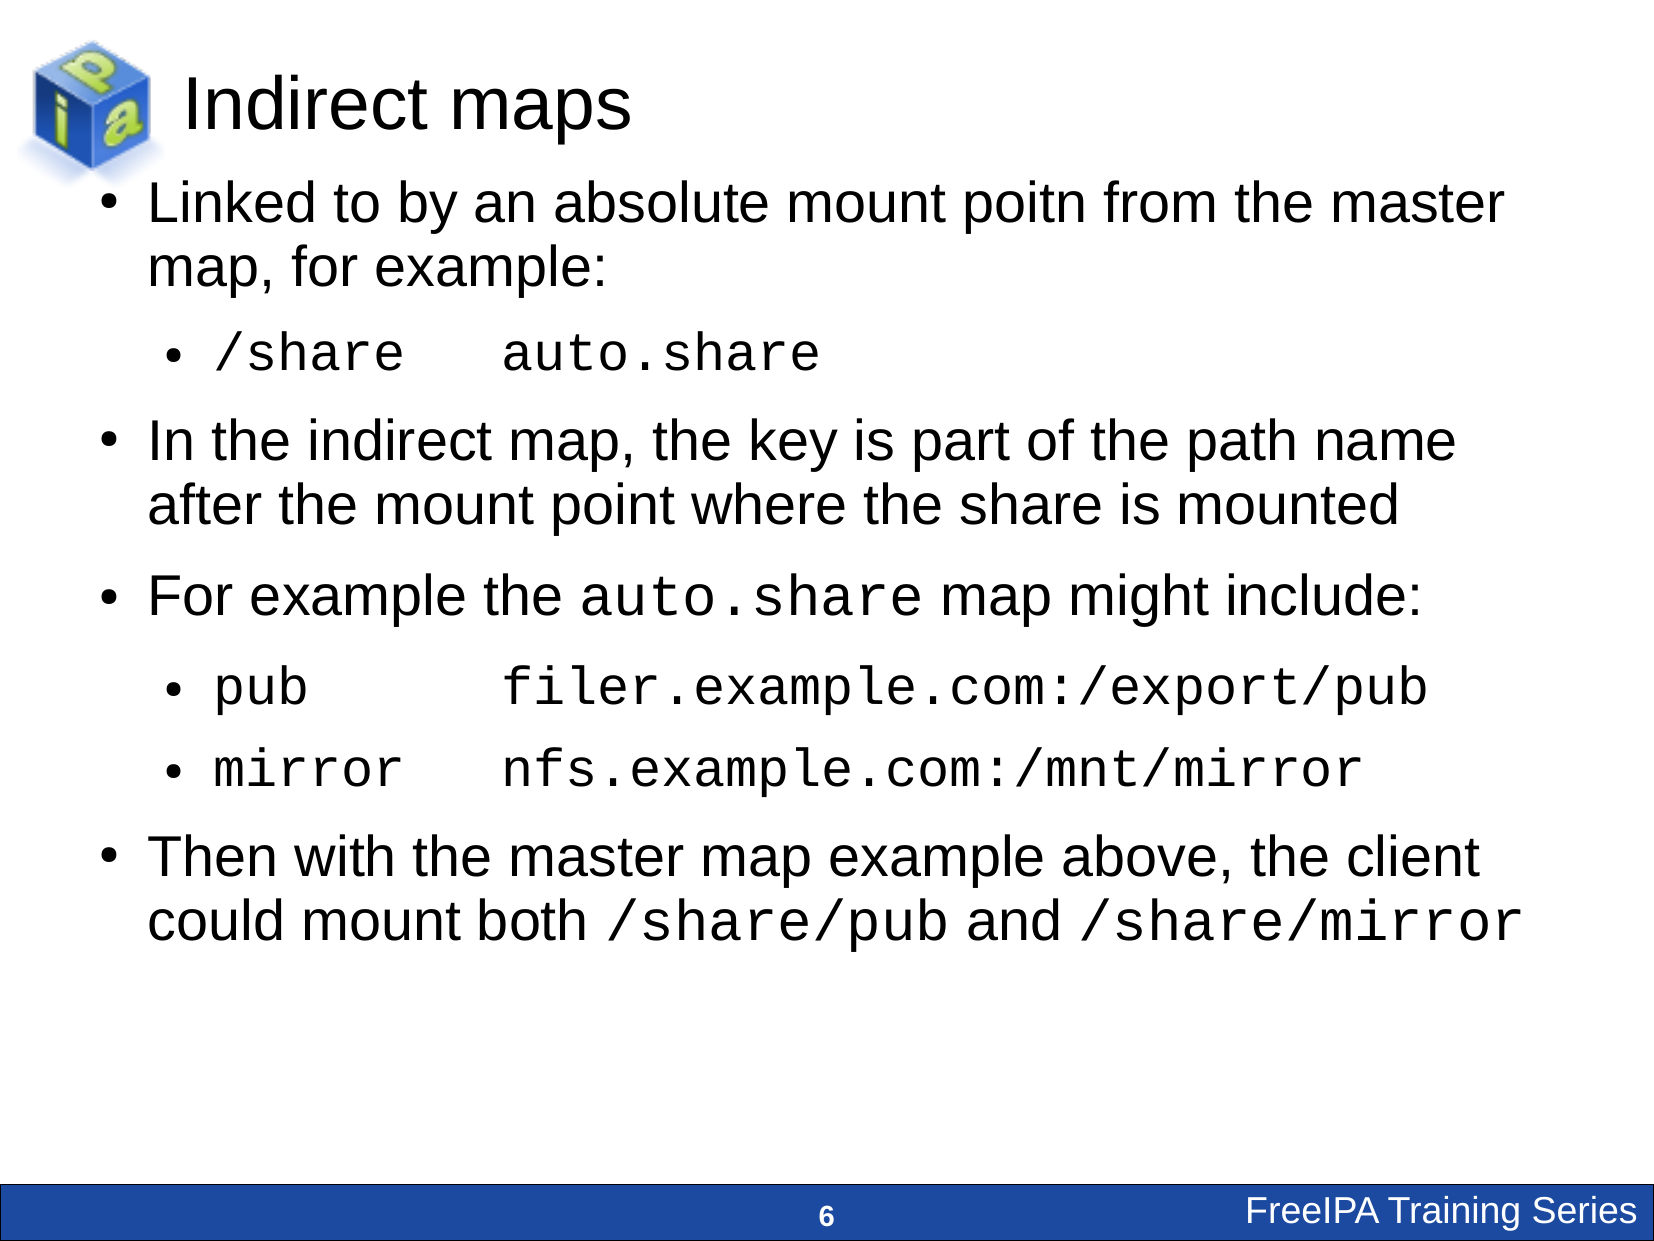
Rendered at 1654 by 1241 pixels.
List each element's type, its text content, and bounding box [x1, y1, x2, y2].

list Linked to by an absolute mount poitn from the master map, for example: /share auto.share In the indirect map, the key is part of the path name after the mount point where the share is mounted For example the auto.share map might include: pub filer.example.com:/export/pub mirror nfs.example.com:/mnt/mirror Then with the master map example above, the client could mount both /share/pub and /share/mirror [82, 170, 1571, 969]
title Indirect maps [182, 31, 1579, 177]
picture [17, 34, 165, 193]
